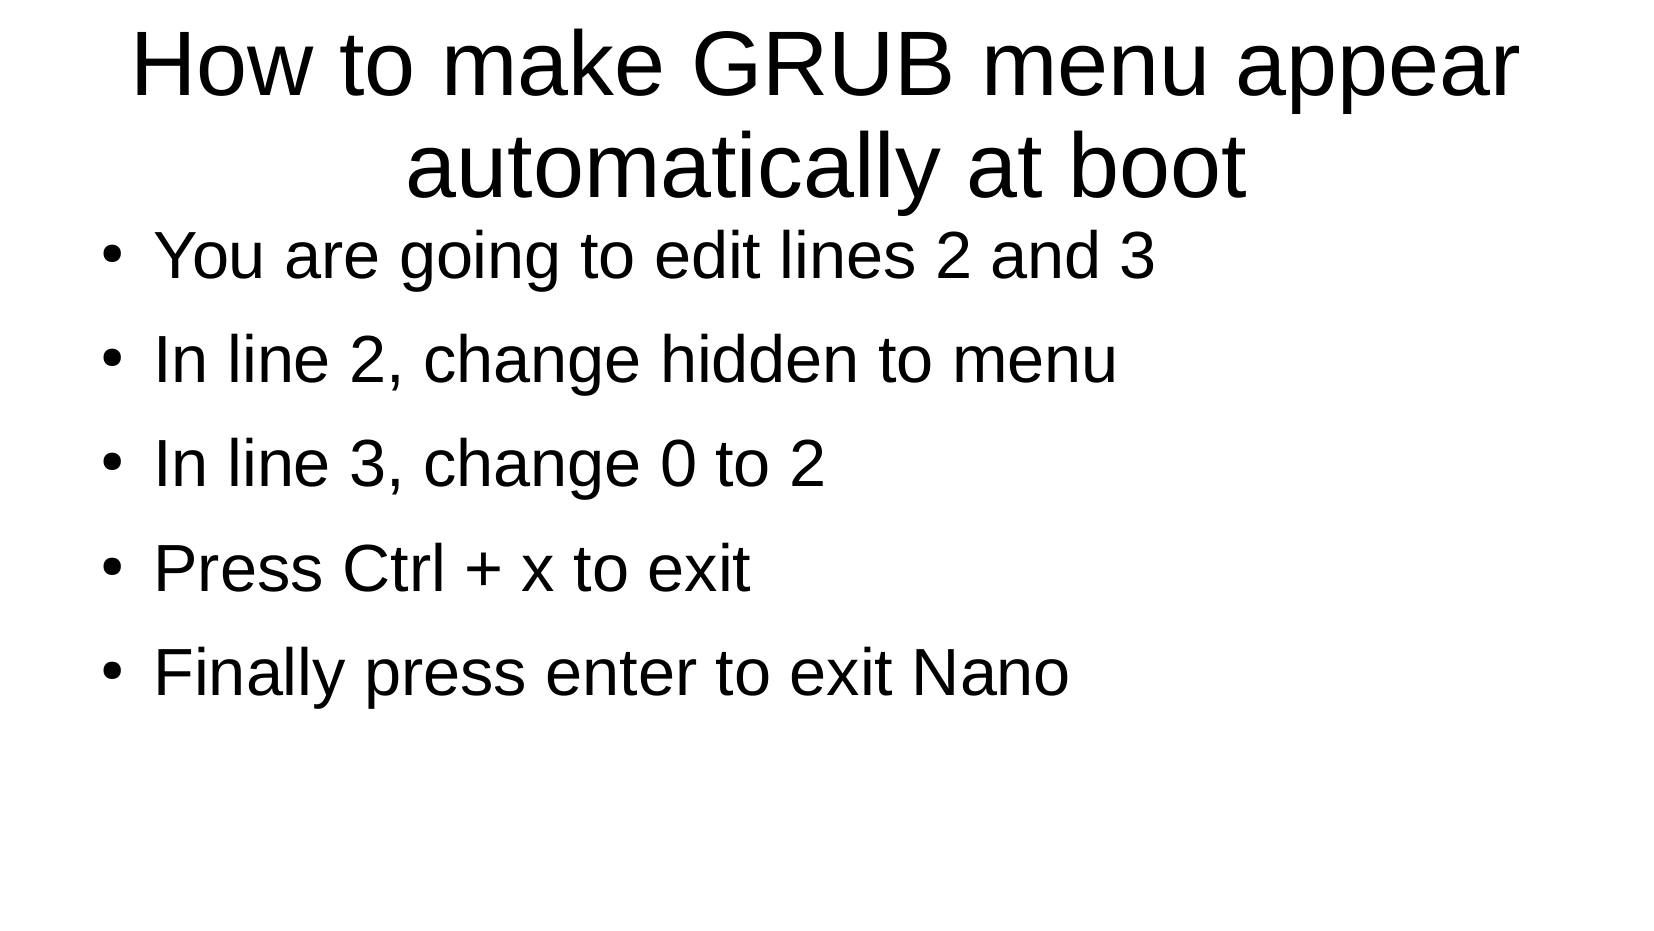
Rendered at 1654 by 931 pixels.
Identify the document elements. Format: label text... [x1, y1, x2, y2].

title How to make GRUB menu appear automatically at boot [82, 12, 1571, 217]
list You are going to edit lines 2 and 3 In line 2, change hidden to menu In line 3, change 0 to 2 Press Ctrl + x to exit Finally press enter to exit Nano [82, 217, 1571, 758]
